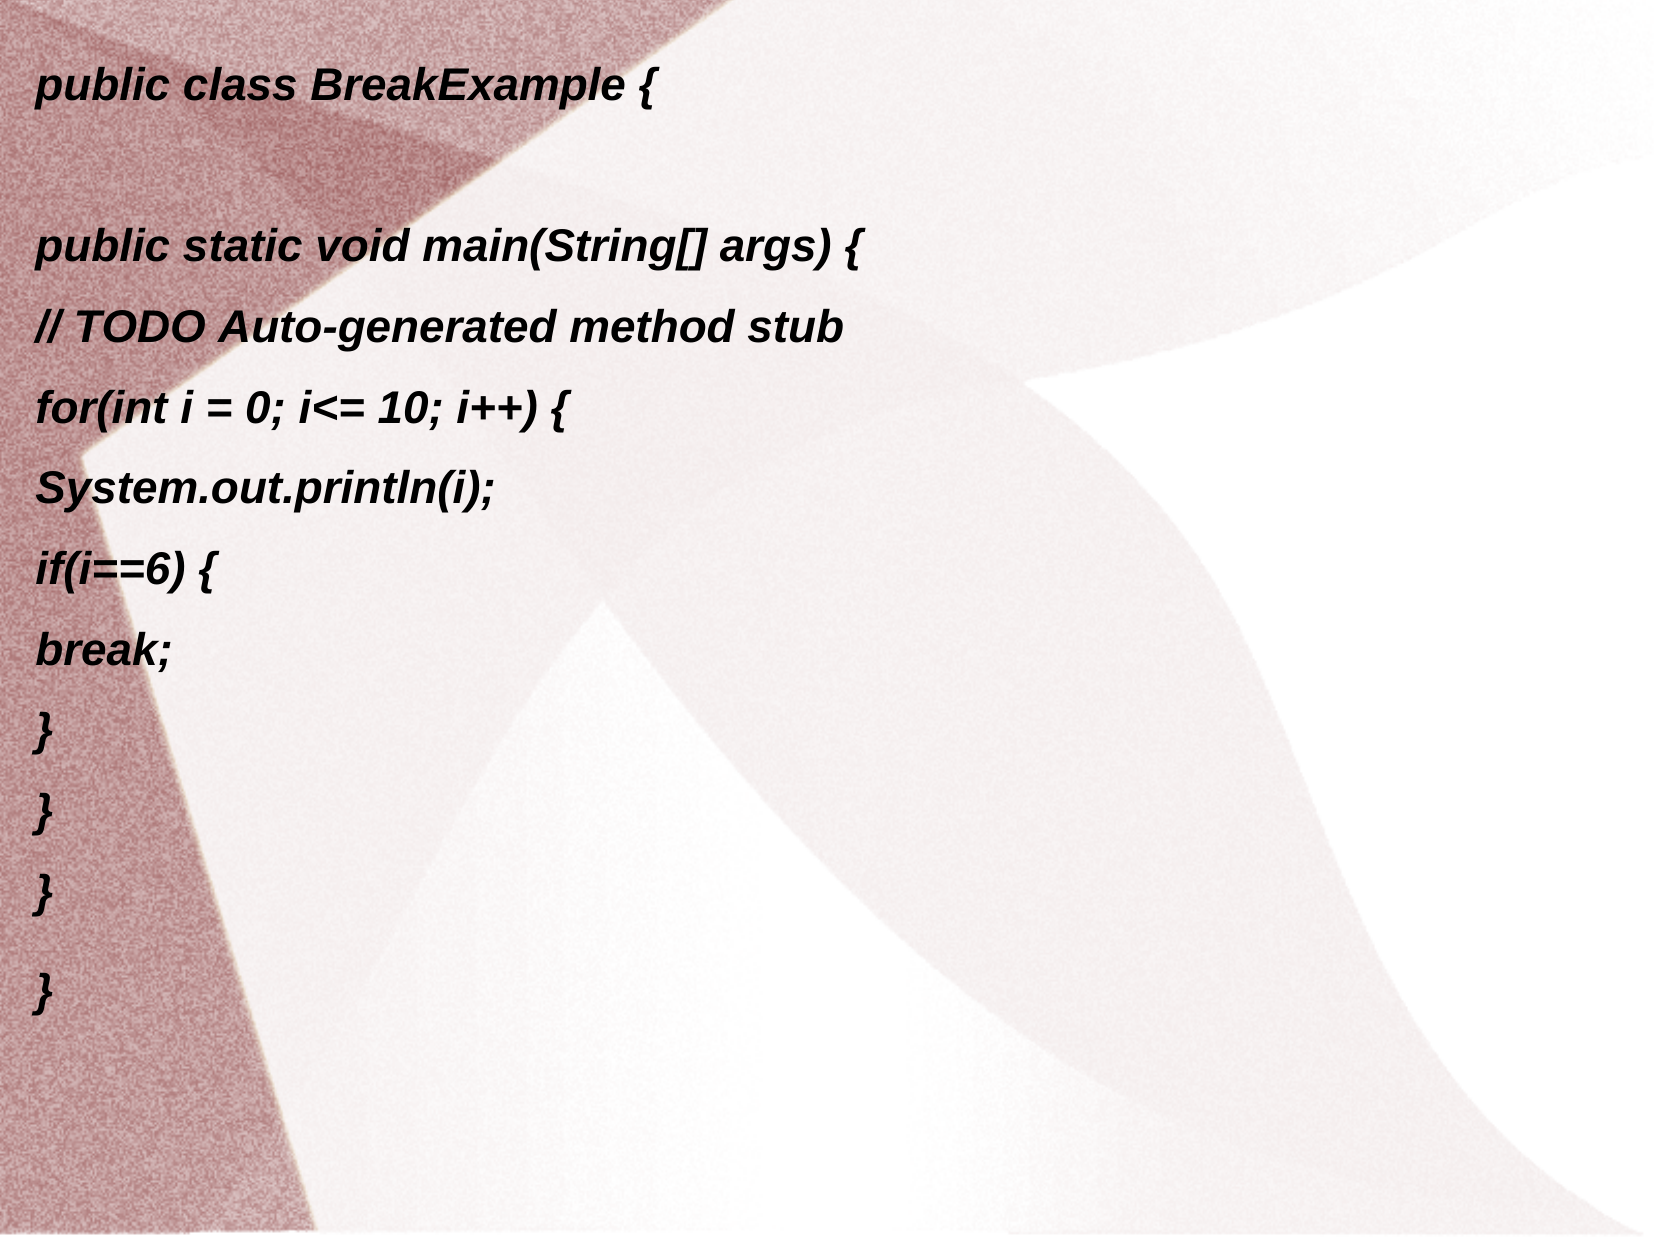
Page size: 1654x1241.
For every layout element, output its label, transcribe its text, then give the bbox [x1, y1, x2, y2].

picture [0, 0, 1654, 1241]
list public class BreakExample { public static void main(String[] args) { // TODO Auto-generated method stub for(int i = 0; i<= 10; i++) { System.out.println(i); if(i==6) { break; } } } } [35, 59, 1601, 1205]
